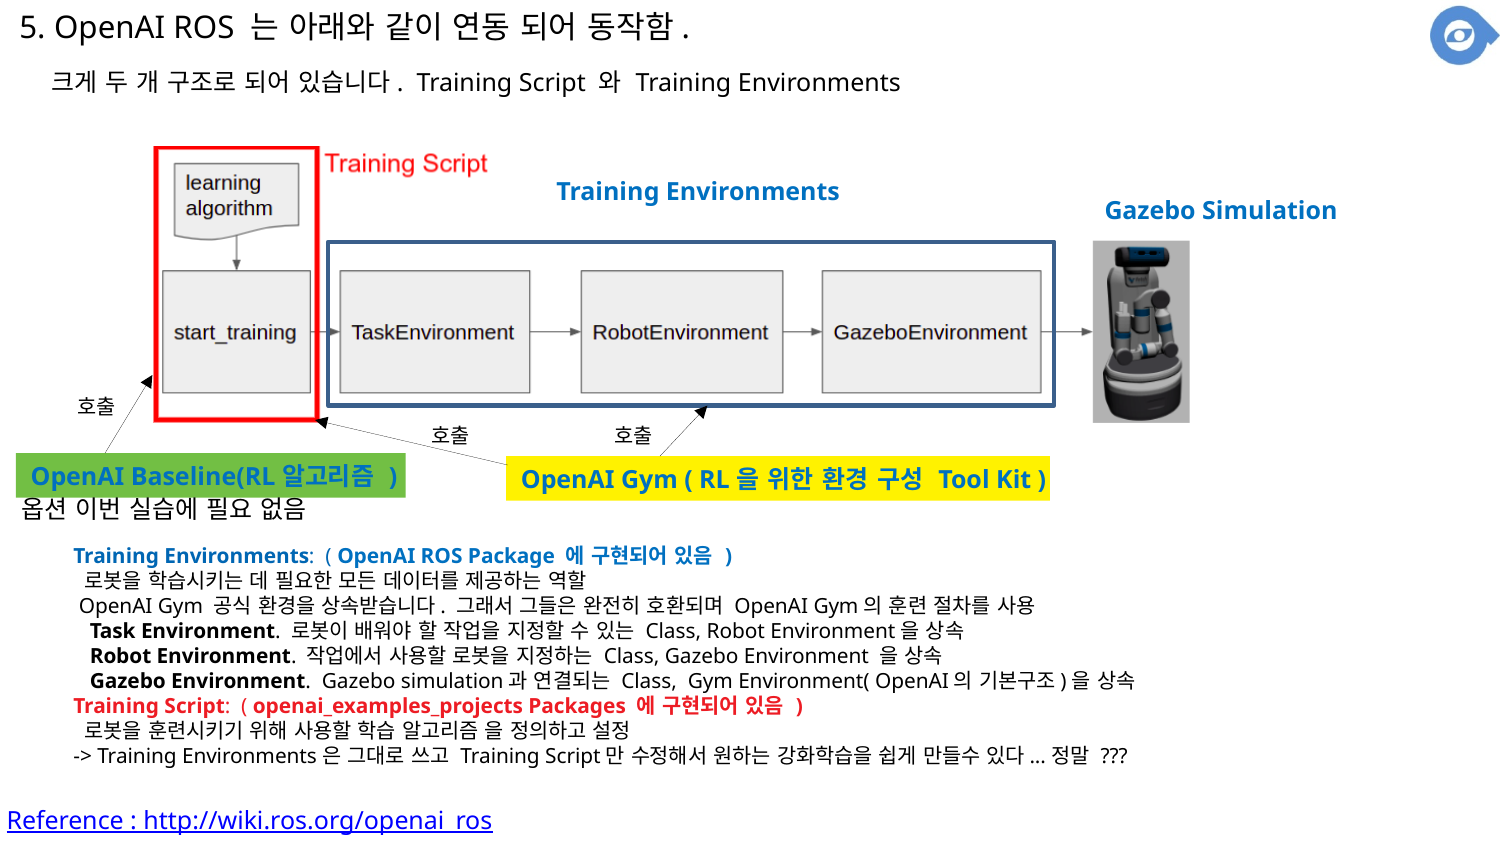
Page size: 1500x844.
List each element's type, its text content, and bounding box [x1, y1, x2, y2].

text_box Training Environments: ( OpenAI ROS Package 에 구현되어 있음 ) 로봇을 학습시키는 데 필요한 모든 데이터를 제공하는 역할 OpenAI Gym 공식 환경을 상속받습니다. 그래서 그들은 완전히 호환되며 OpenAI Gym의 훈련 절차를 사용 Task Environment. 로봇이 배워야 할 작업을 지정할 수 있는 Class, Robot Environment을 상속 Robot Environment. 작업에서 사용할 로봇을 지정하는 Class, Gazebo Environment 을 상속 Gazebo Environment. Gazebo simulation과 연결되는 Class, Gym Environment( OpenAI의 기본구조)을 상속 Training Script: ( openai_examples_projects Packages 에 구현되어 있음 ) 로봇을 훈련시키기 위해 사용할 학습 알고리즘 을 정의하고 설정 -> Training Environments은 그대로 쓰고 Training Script만 수정해서 원하는 강화학습을 쉽게 만들수 있다...정말 ??? [58, 535, 1430, 810]
text_box 옵션 이번 실습에 필요 없음 [7, 486, 328, 531]
text_box Training Environments [541, 167, 944, 243]
text_box 호출 [122, 404, 136, 427]
text_box 크게 두 개 구조로 되어 있습니다. Training Script 와 Training Environments [37, 58, 897, 104]
picture [152, 146, 1207, 428]
text_box 5. OpenAI ROS 는 아래와 같이 연동 되어 동작함. [4, 0, 1496, 53]
text_box 호출 [416, 411, 490, 456]
text_box Reference : http://wiki.ros.org/openai_ros [0, 796, 509, 844]
picture [327, 424, 344, 428]
picture [330, 244, 1052, 403]
text_box OpenAI Gym ( RL을 위한 환경 구성 Tool Kit ) [506, 456, 1050, 501]
text_box 호출 [62, 381, 136, 427]
text_box 호출 [416, 444, 464, 456]
picture [1430, 0, 1500, 70]
text_box Gazebo Simulation [1089, 187, 1358, 242]
text_box OpenAI Baseline(RL알고리즘 ) [15, 453, 406, 498]
text_box 호출 [662, 444, 673, 456]
text_box 호출 [600, 411, 673, 456]
